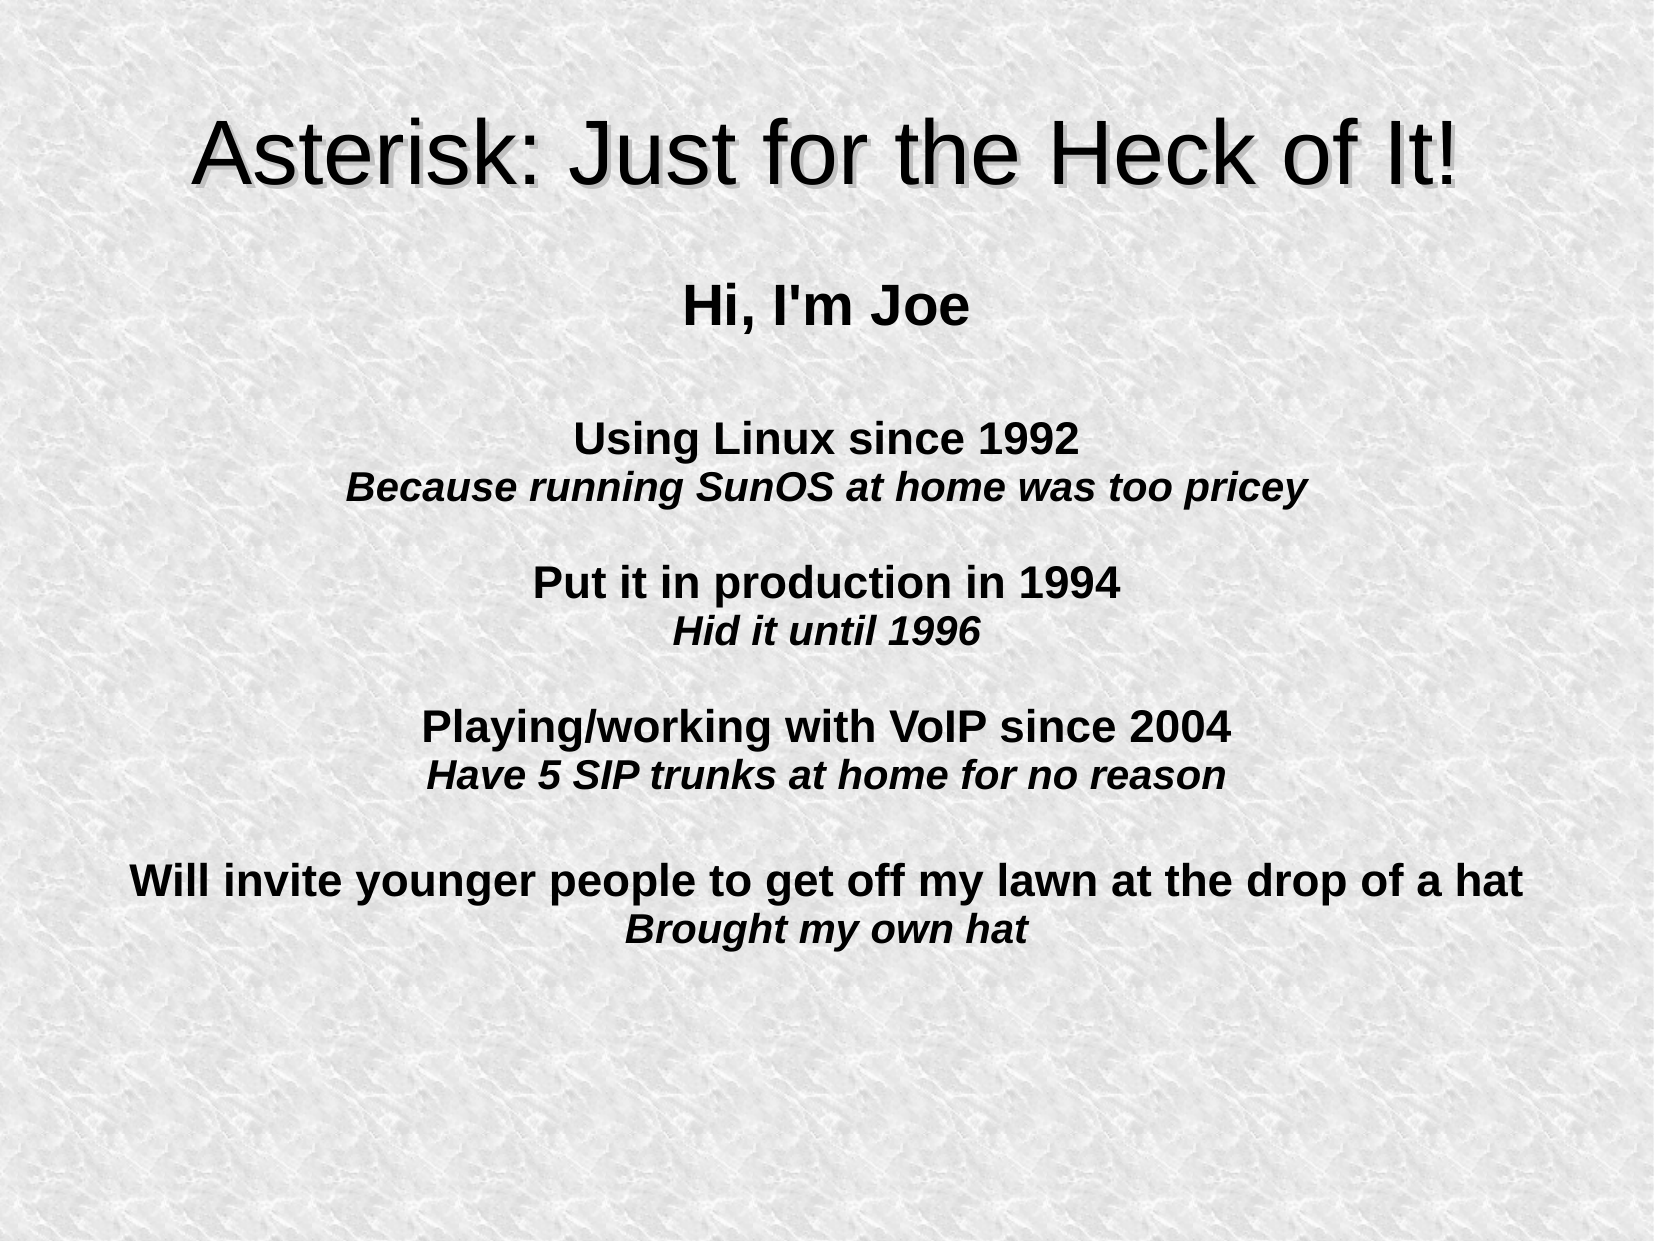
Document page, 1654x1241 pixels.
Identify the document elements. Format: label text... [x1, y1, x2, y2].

title Asterisk: Just for the Heck of It! [82, 49, 1571, 196]
picture [0, 0, 1654, 1241]
subtitle Hi, I'm Joe Using Linux since 1992 Because running SunOS at home was too pricey Put it in production in 1994 Hid it until 1996 Playing/working with VoIP since 2004 Have 5 SIP trunks at home for no reason Will invite younger people to get off my lawn at the drop of a hat Brought my own hat [82, 196, 1571, 1104]
